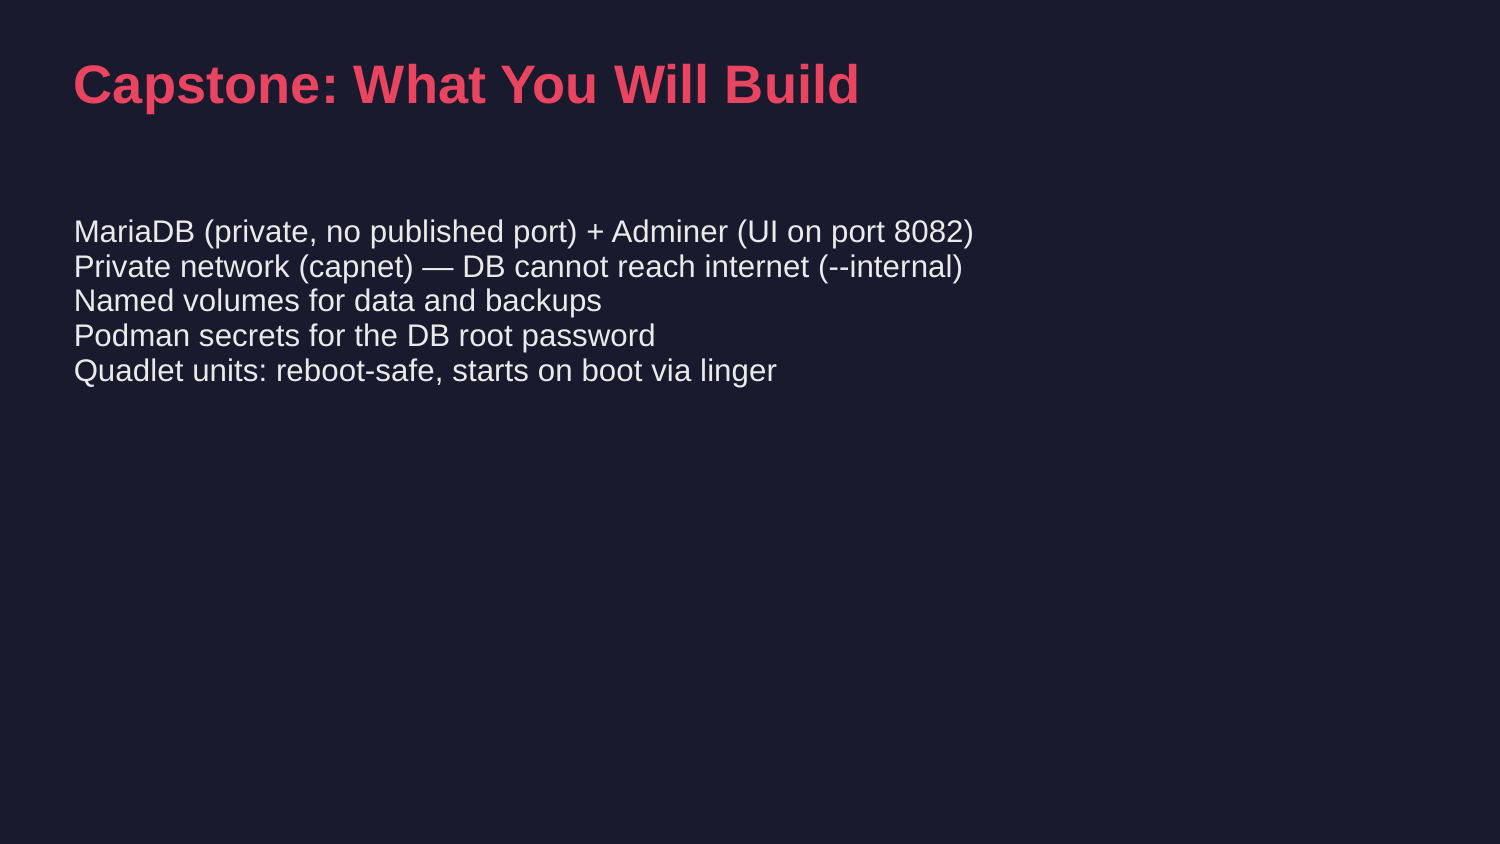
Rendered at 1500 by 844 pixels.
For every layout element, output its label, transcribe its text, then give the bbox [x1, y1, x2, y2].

text_box MariaDB (private, no published port) + Adminer (UI on port 8082) Private network (capnet) — DB cannot reach internet (--internal) Named volumes for data and backups Podman secrets for the DB root password Quadlet units: reboot-safe, starts on boot via linger [59, 206, 1441, 798]
title Capstone: What You Will Build [59, 47, 1441, 166]
